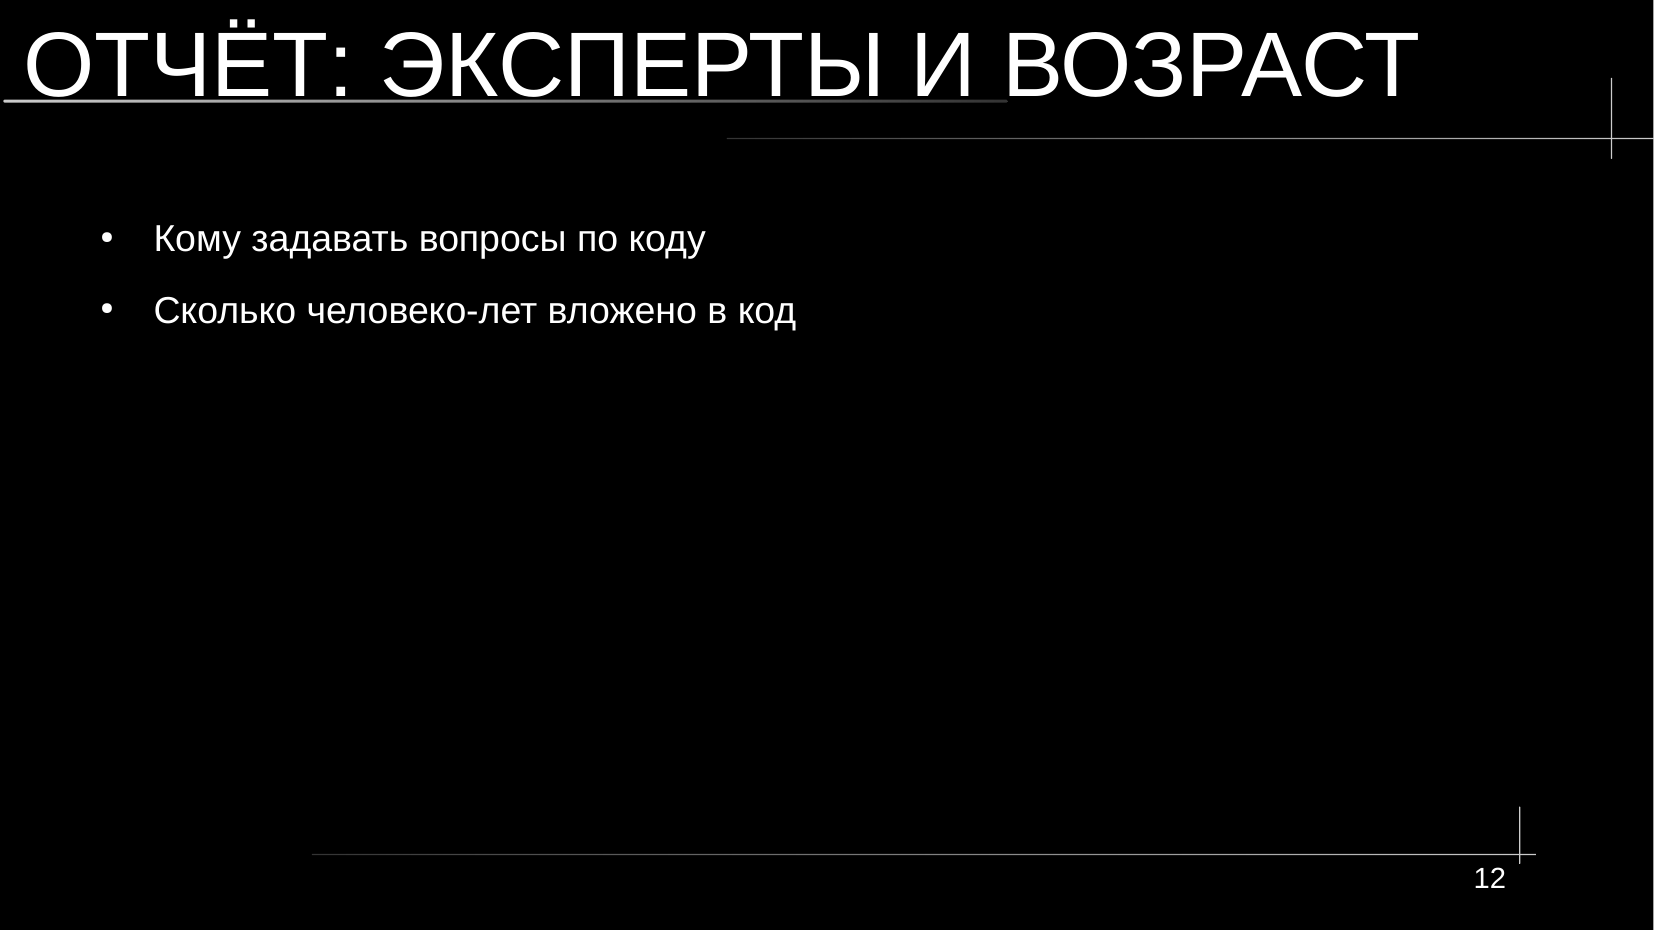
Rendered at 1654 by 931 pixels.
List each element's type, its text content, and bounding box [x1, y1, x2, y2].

list Кому задавать вопросы по коду Сколько человеко-лет вложено в код [82, 217, 1571, 758]
title ОТЧЁТ: ЭКСПЕРТЫ И ВОЗРАСТ [23, 11, 1589, 119]
